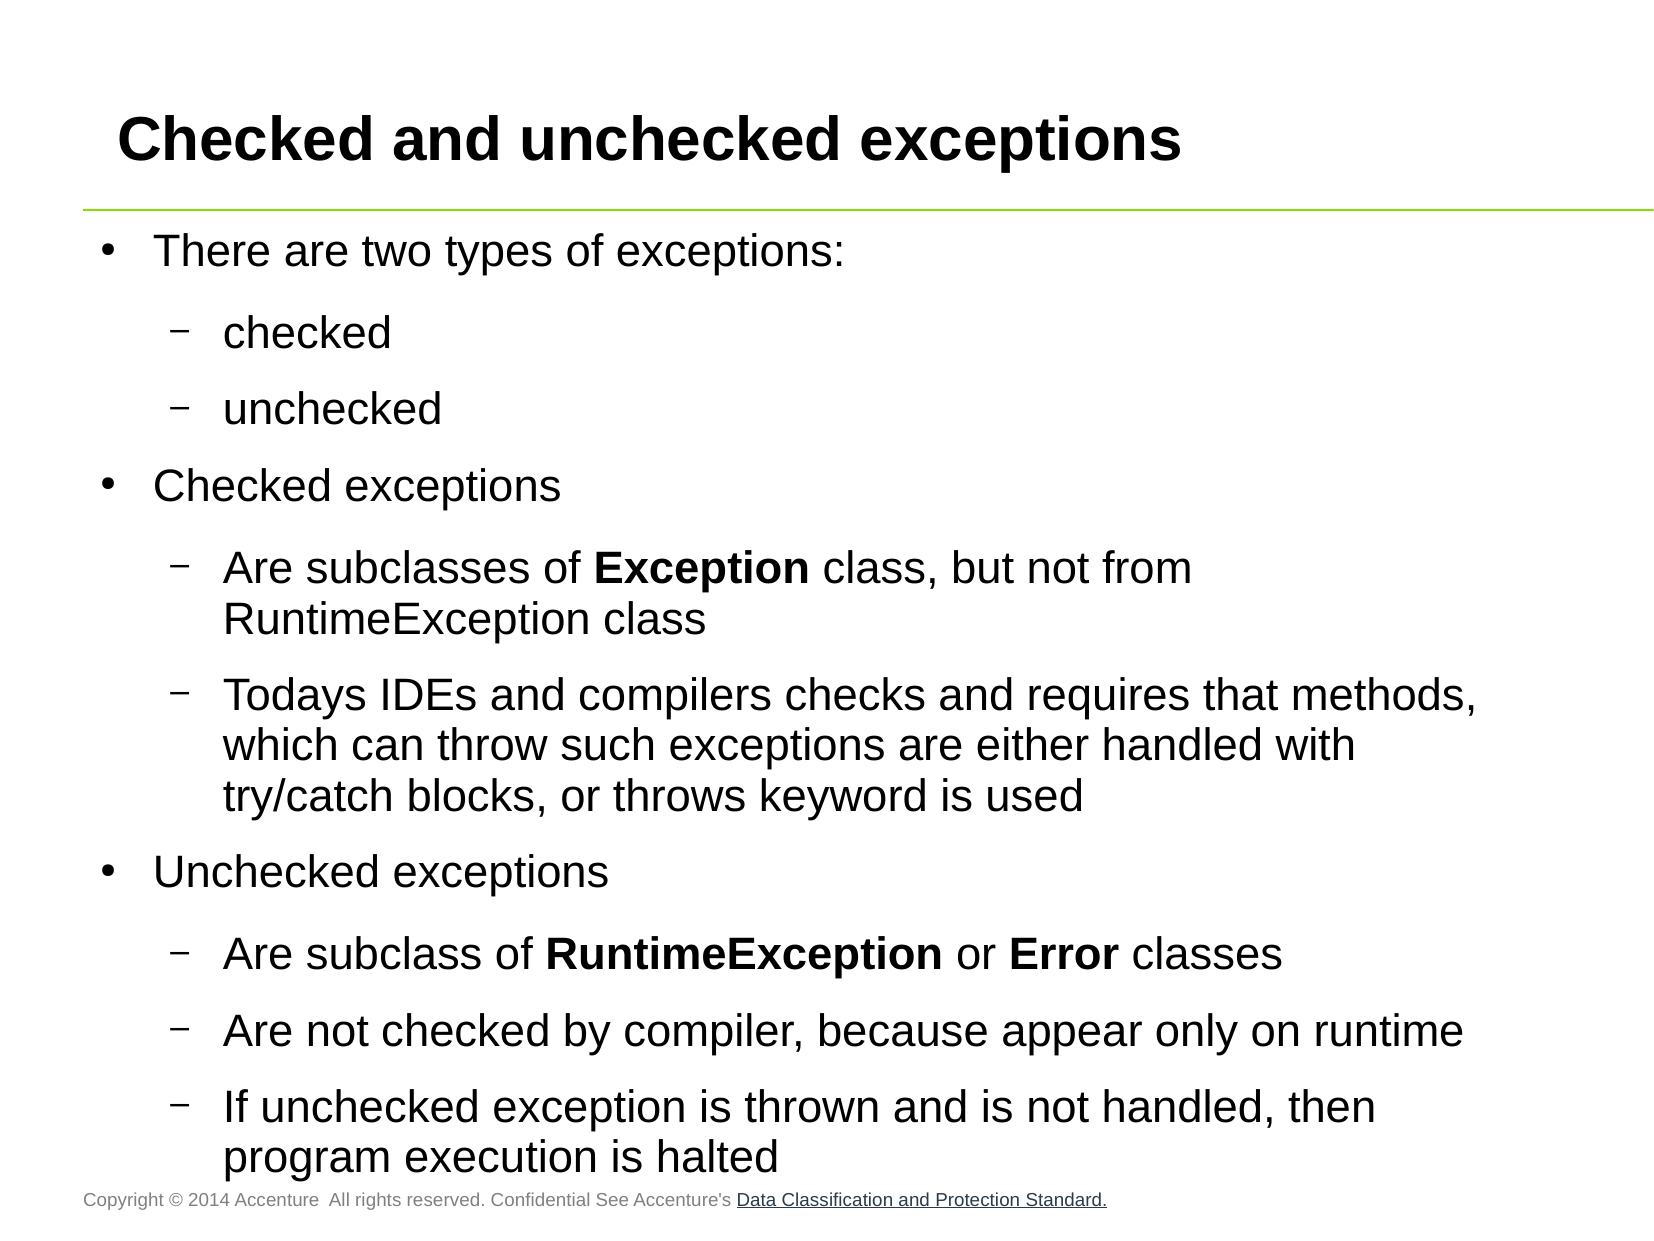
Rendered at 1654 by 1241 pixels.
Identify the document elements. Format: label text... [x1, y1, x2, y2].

title Checked and unchecked exceptions [81, 68, 1654, 211]
list There are two types of exceptions: checked unchecked Checked exceptions Are subclasses of Exception class, but not from RuntimeException class Todays IDEs and compilers checks and requires that methods, which can throw such exceptions are either handled with try/catch blocks, or throws keyword is used Unchecked exceptions Are subclass of RuntimeException or Error classes Are not checked by compiler, because appear only on runtime If unchecked exception is thrown and is not handled, then program execution is halted [82, 225, 1538, 1186]
